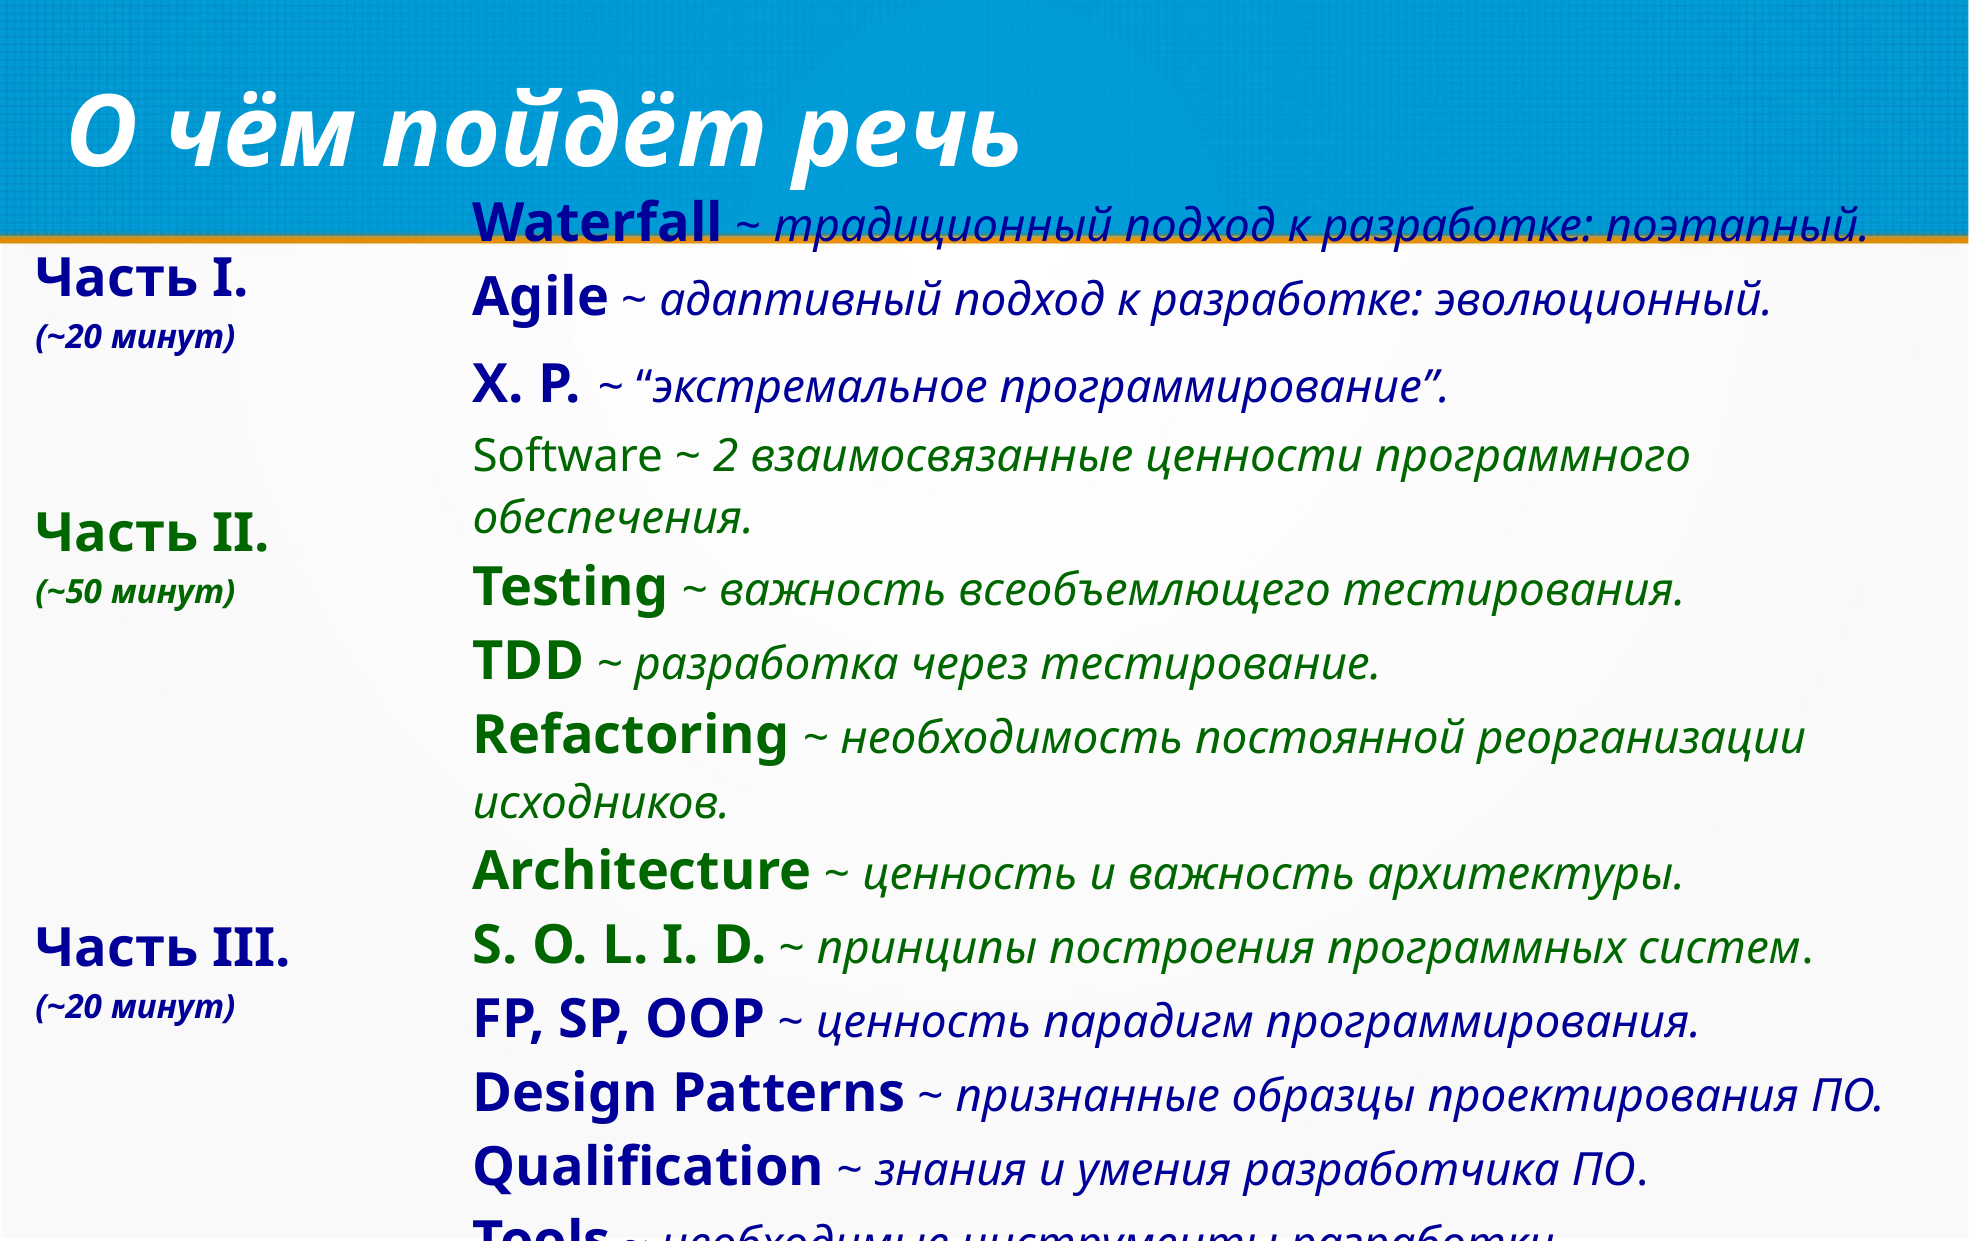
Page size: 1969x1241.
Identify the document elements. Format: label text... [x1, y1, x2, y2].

picture [1427, 234, 1437, 238]
picture [1255, 234, 1265, 238]
picture [1231, 234, 1241, 238]
picture [939, 232, 1325, 249]
picture [1354, 234, 1364, 238]
picture [1639, 234, 1649, 238]
picture [820, 234, 830, 238]
picture [1329, 234, 1339, 238]
picture [817, 234, 938, 249]
picture [1401, 234, 1411, 238]
picture [846, 234, 856, 238]
text_box Часть I. (~20 минут) Часть II. (~50 минут) Часть III. (~20 минут) [29, 243, 443, 1172]
text_box Waterfall ~ традиционный подход к разработке: поэтапный. Agile ~ адаптивный подход к разработке: эволюционный. X. P. ~ “экстремальное программирование”. Software ~ 2 взаимосвязанные ценности программного обеспечения. Testing ~ важность всеобъемлющего тестирования. TDD ~ разработка через тестирование. Refactoring ~ необходимость постоянной реорганизации исходников. Architecture ~ ценность и важность архитектуры. S. O. L. I. D. ~ принципы построения программных систем. FP, SP, OOP ~ ценность парадигм программирования. Design Patterns ~ признанные образцы проектирования ПО. Qualification ~ знания и умения разработчика ПО. Tools ~ необходимые инструменты разработки. [466, 249, 1959, 1210]
picture [1449, 1237, 1459, 1241]
picture [872, 234, 882, 238]
picture [1724, 234, 1734, 238]
picture [1454, 234, 1464, 238]
picture [1326, 234, 1397, 249]
picture [1325, 1237, 1335, 1241]
picture [0, 233, 1969, 1241]
picture [1479, 234, 1489, 238]
picture [1182, 234, 1192, 238]
picture [544, 1235, 555, 1241]
text_box О чём пойдёт речь [59, 55, 1902, 200]
picture [979, 234, 989, 238]
picture [719, 1237, 729, 1241]
picture [511, 1235, 522, 1241]
picture [1398, 1237, 1408, 1241]
picture [791, 1237, 801, 1241]
picture [1158, 234, 1168, 238]
